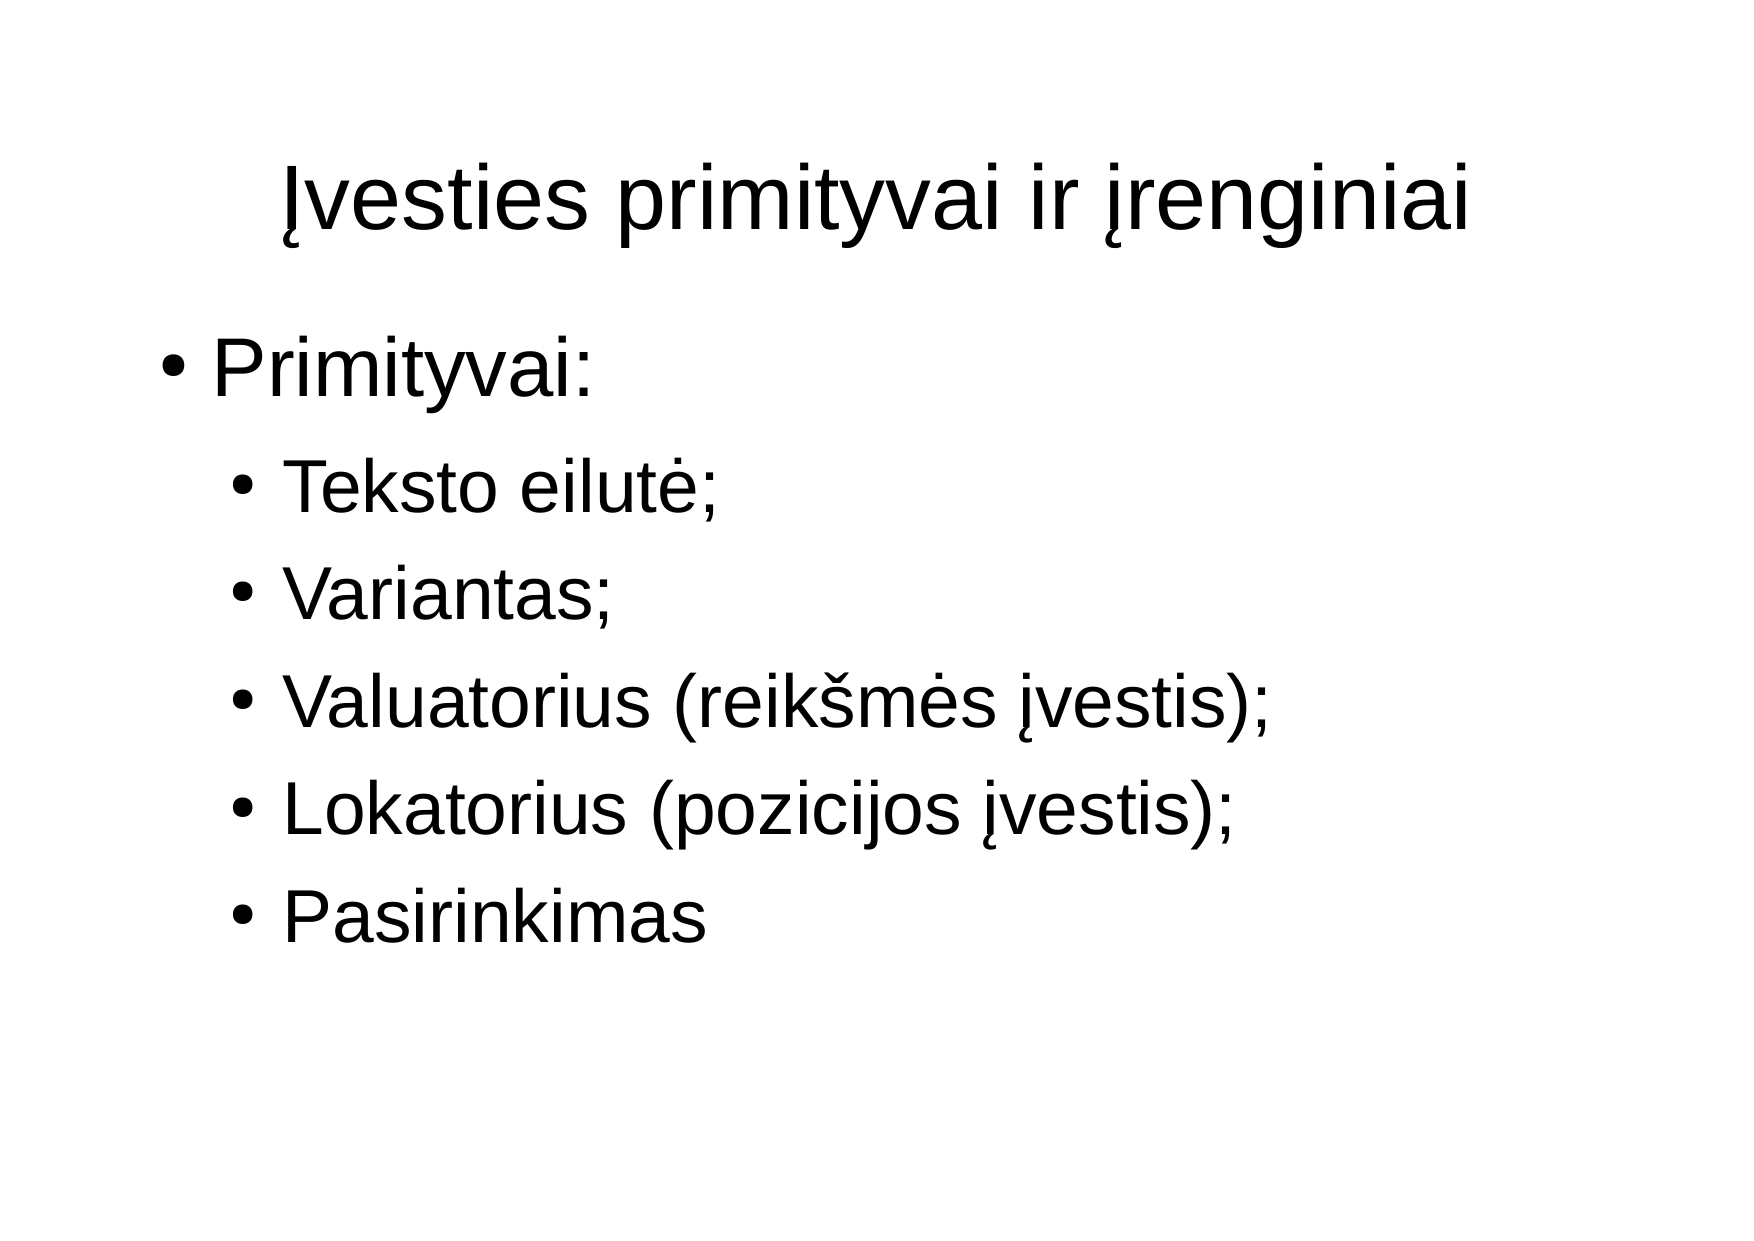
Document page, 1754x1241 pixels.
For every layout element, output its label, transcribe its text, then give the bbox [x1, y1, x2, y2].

list Primityvai: Teksto eilutė; Variantas; Valuatorius (reikšmės įvestis); Lokatorius (pozicijos įvestis); Pasirinkimas [140, 321, 1614, 1048]
title Įvesties primityvai ir įrenginiai [140, 111, 1614, 284]
